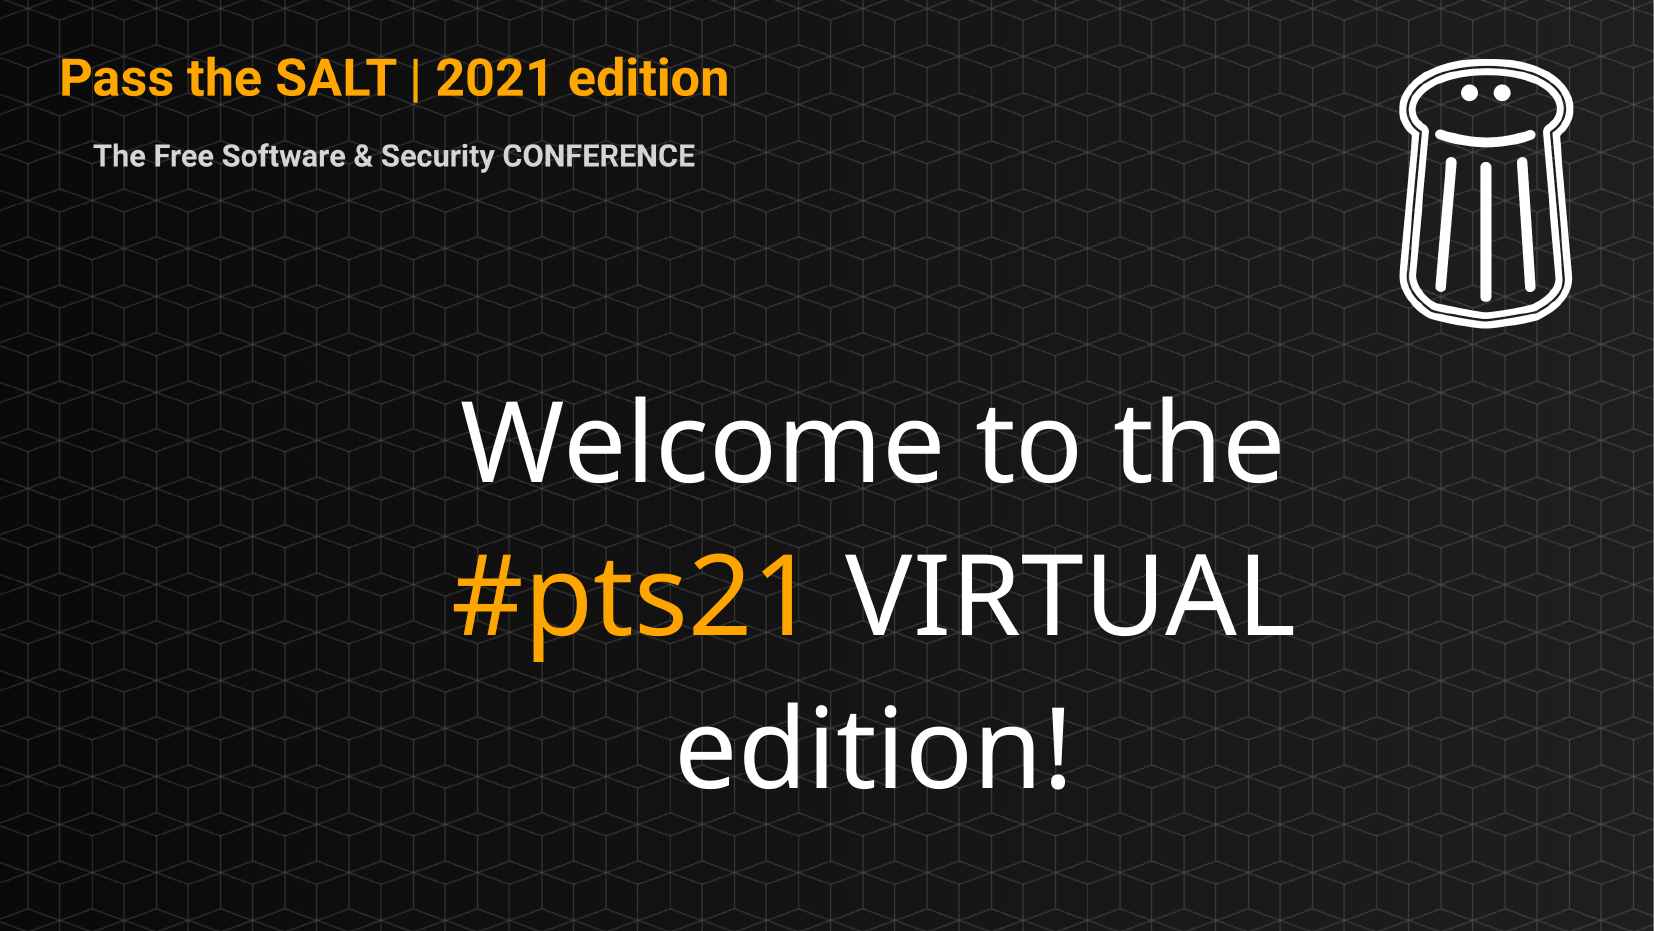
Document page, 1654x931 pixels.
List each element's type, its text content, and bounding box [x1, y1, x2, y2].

text_box Welcome to the #pts21 VIRTUAL edition! [295, 354, 1453, 832]
picture [0, 0, 1654, 931]
